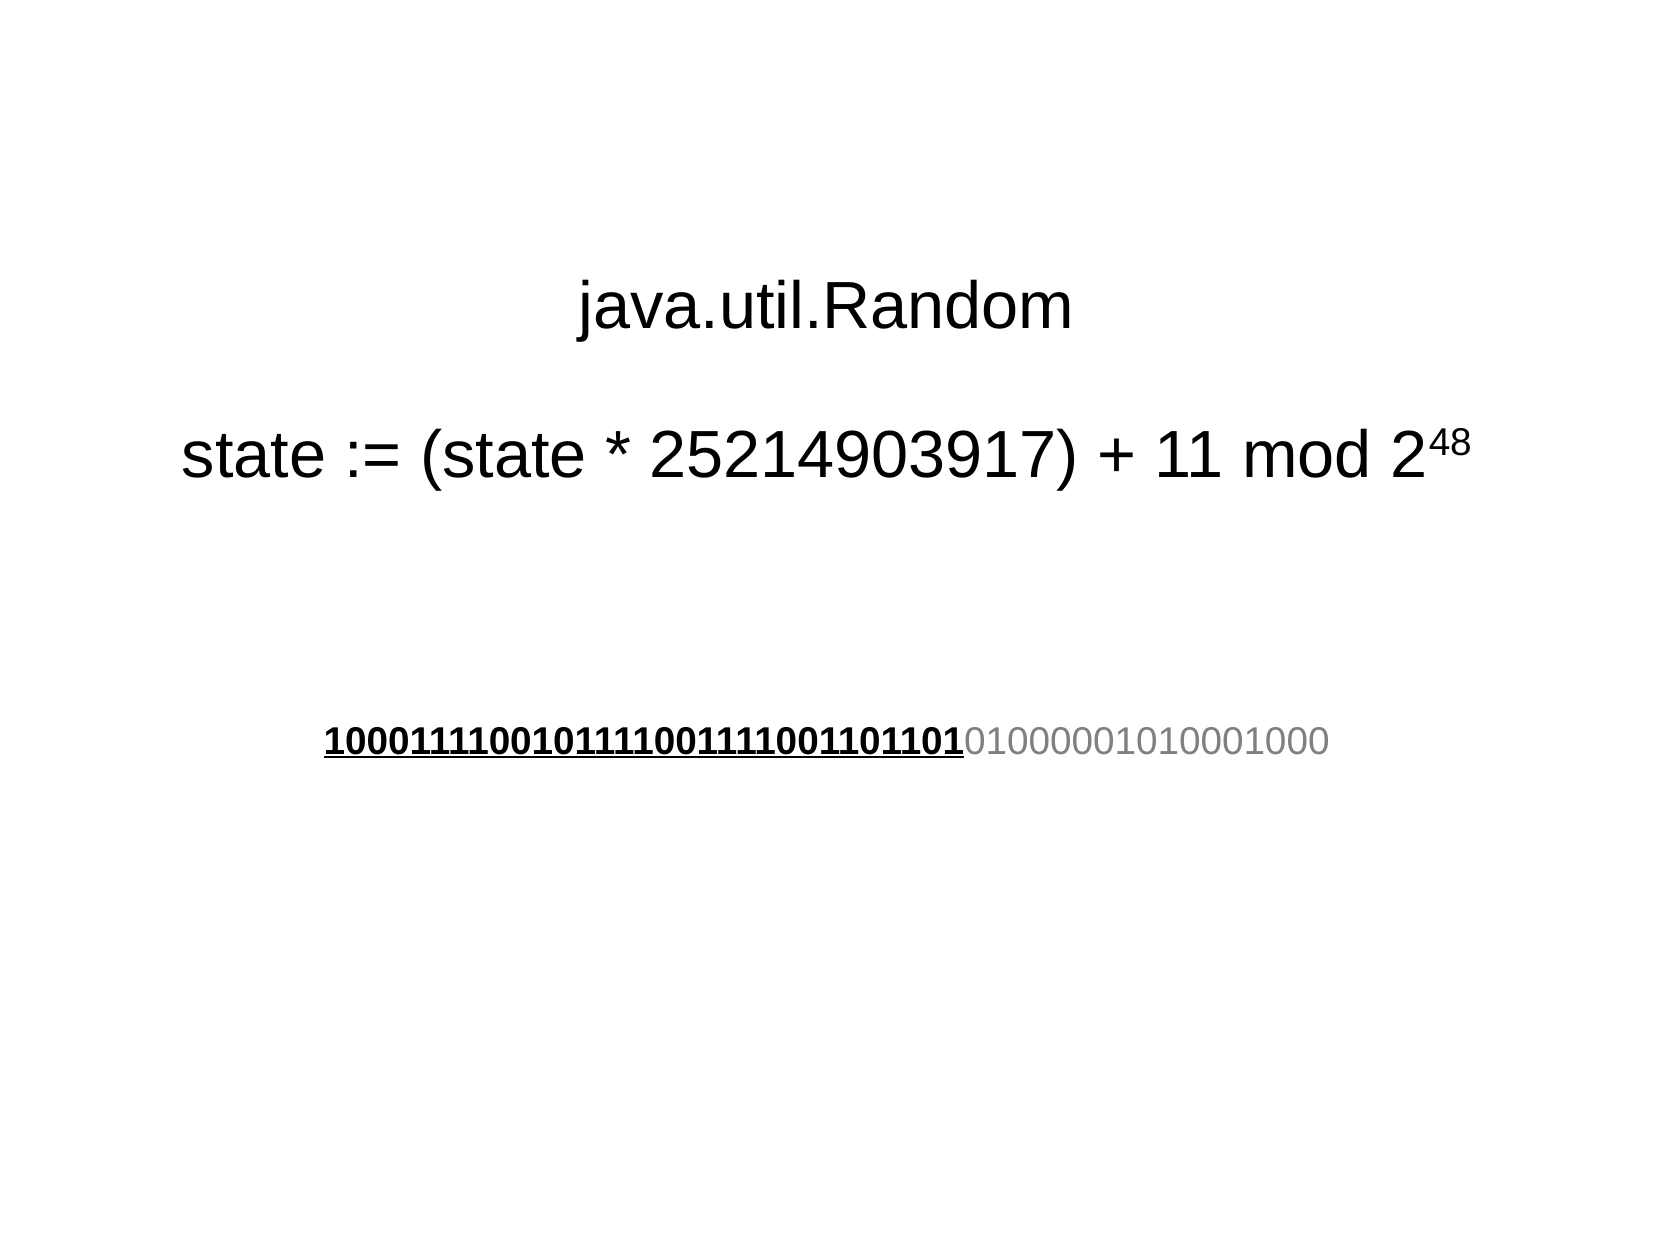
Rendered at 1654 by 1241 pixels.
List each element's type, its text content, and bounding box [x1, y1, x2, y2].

subtitle java.util.Random state := (state * 25214903917) + 11 mod 248 100011110010111100111100110110101000001010001000 [82, 49, 1571, 1010]
